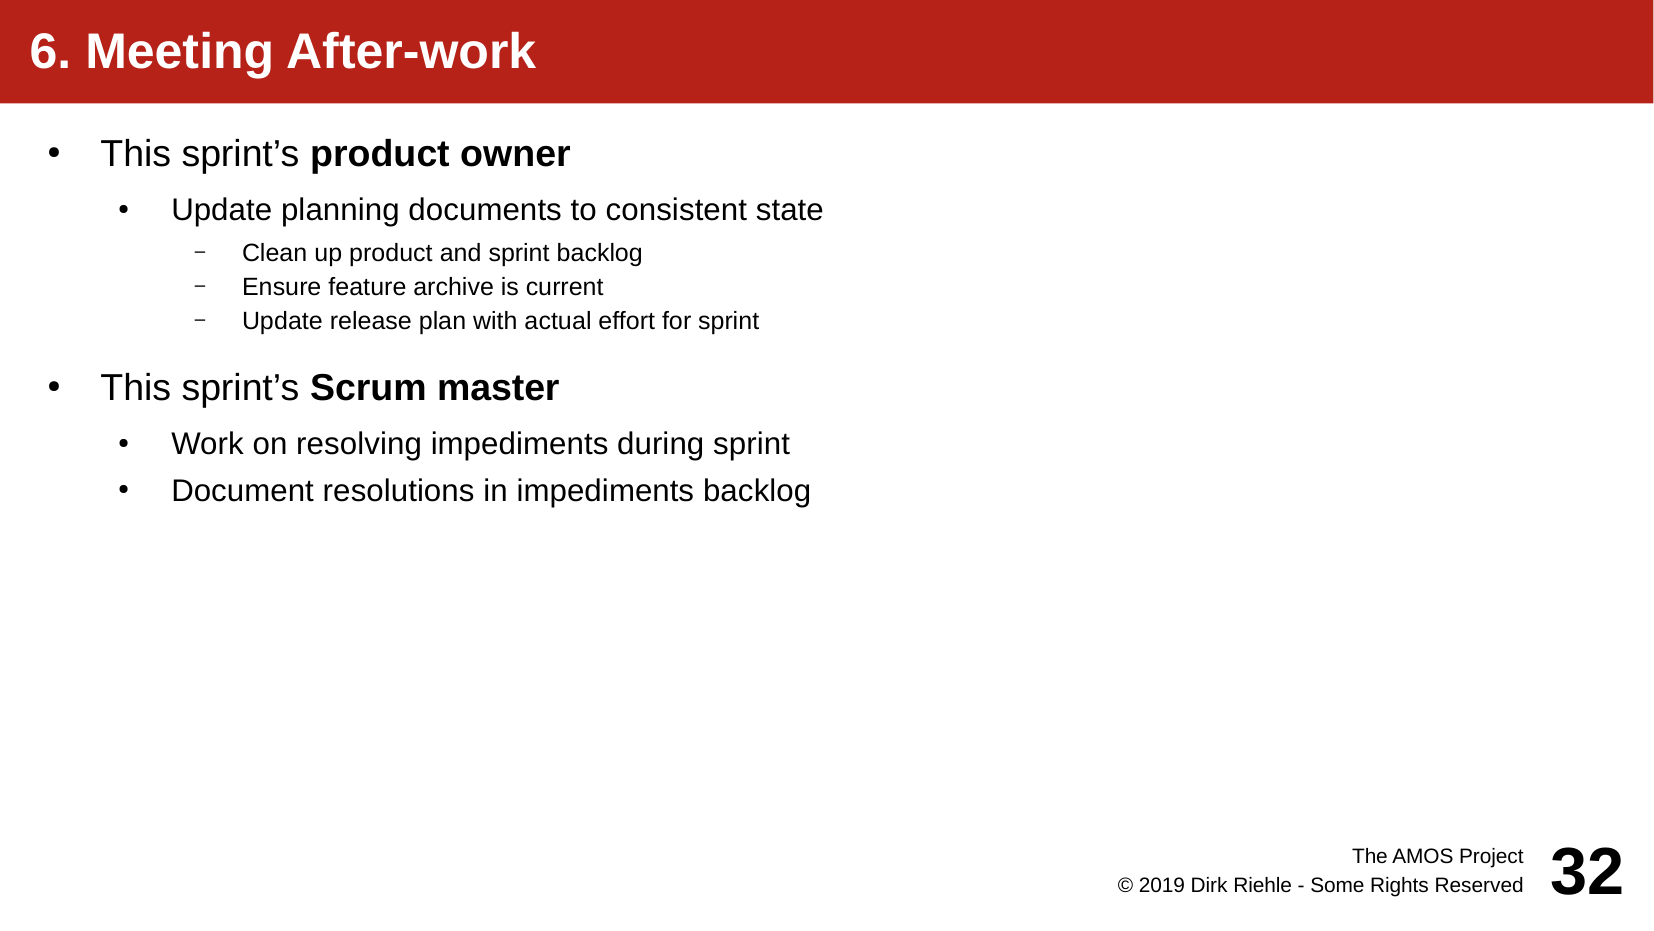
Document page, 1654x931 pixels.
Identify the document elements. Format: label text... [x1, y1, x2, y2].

list This sprint’s product owner Update planning documents to consistent state Clean up product and sprint backlog Ensure feature archive is current Update release plan with actual effort for sprint This sprint’s Scrum master Work on resolving impediments during sprint Document resolutions in impediments backlog [29, 132, 1625, 798]
title 6. Meeting After-work [0, 0, 1654, 104]
